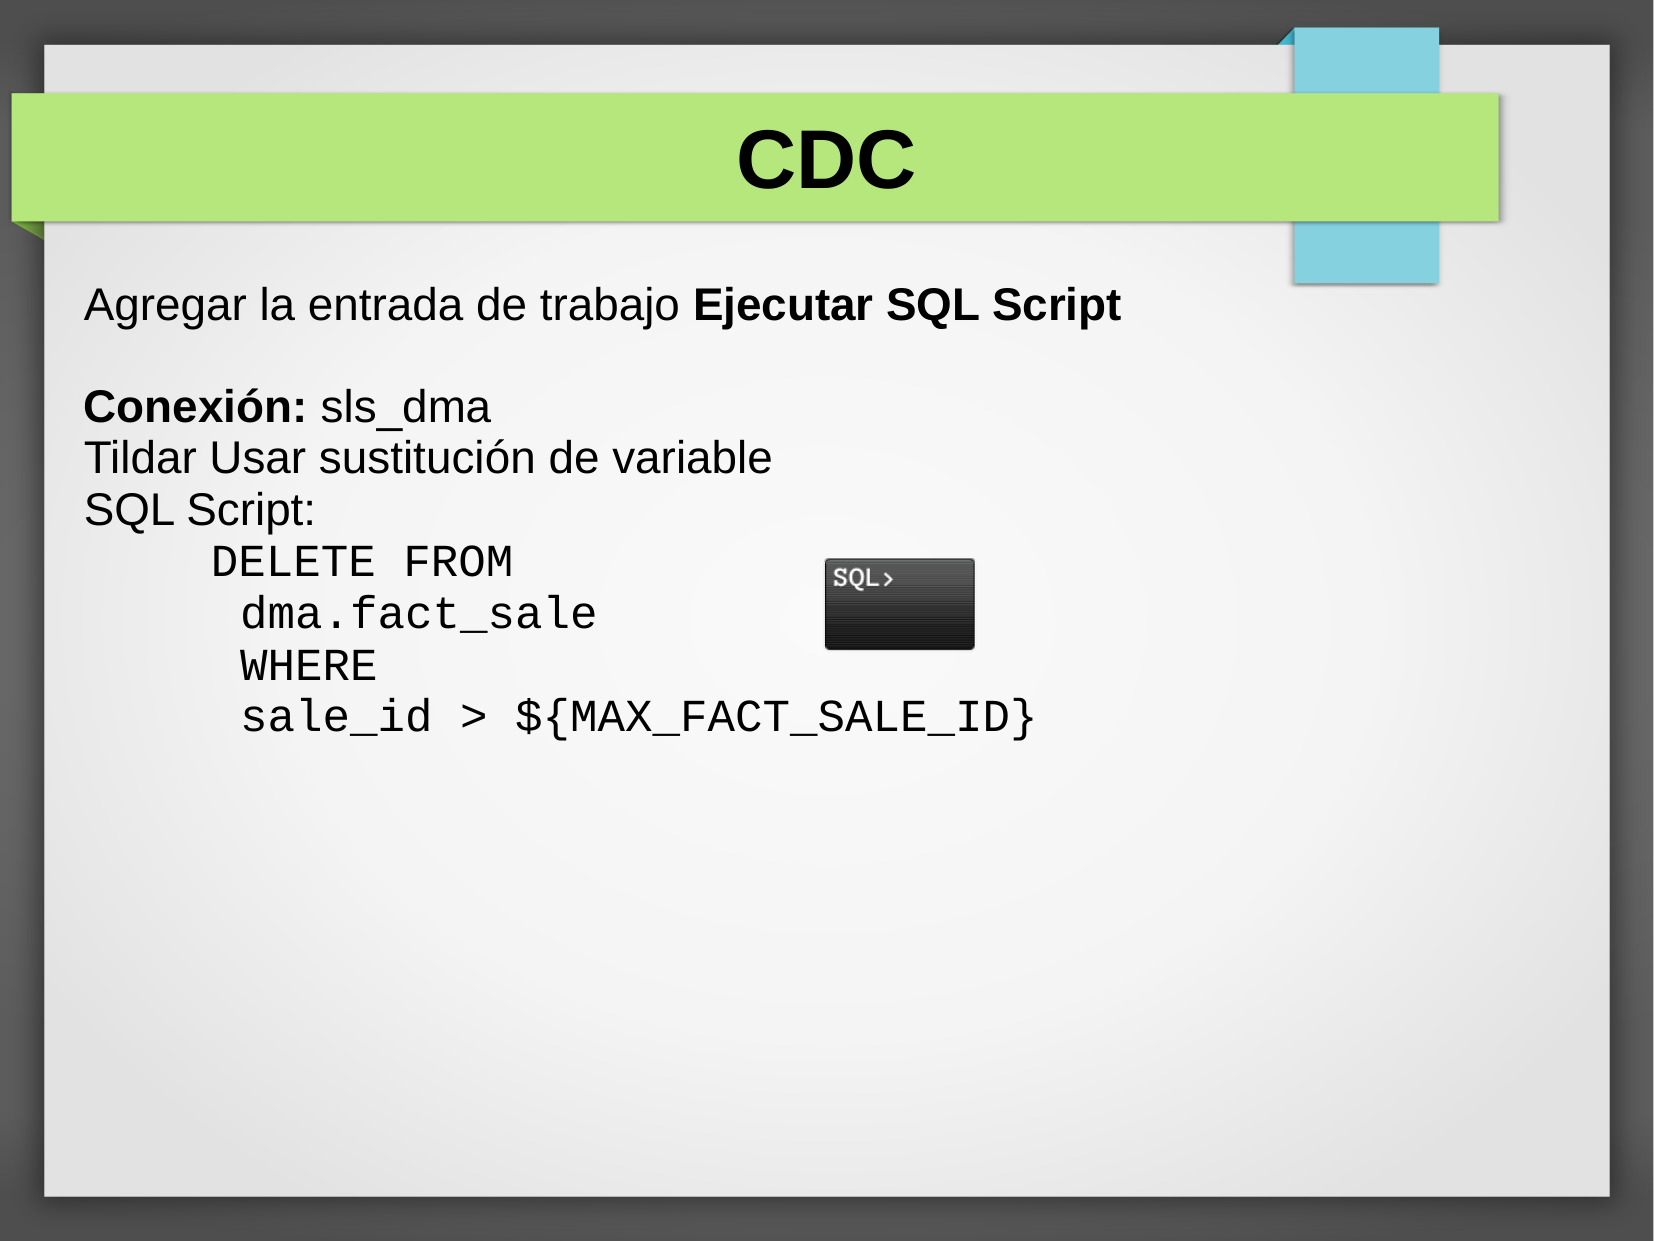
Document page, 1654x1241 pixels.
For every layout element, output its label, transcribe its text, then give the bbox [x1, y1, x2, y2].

title CDC [70, 106, 1583, 213]
text_box Agregar la entrada de trabajo Ejecutar SQL Script Conexión: sls_dma Tildar Usar sustitución de variable SQL Script: DELETE FROM dma.fact_sale WHERE sale_id > ${MAX_FACT_SALE_ID} [69, 271, 1351, 754]
picture [0, 0, 1654, 1241]
